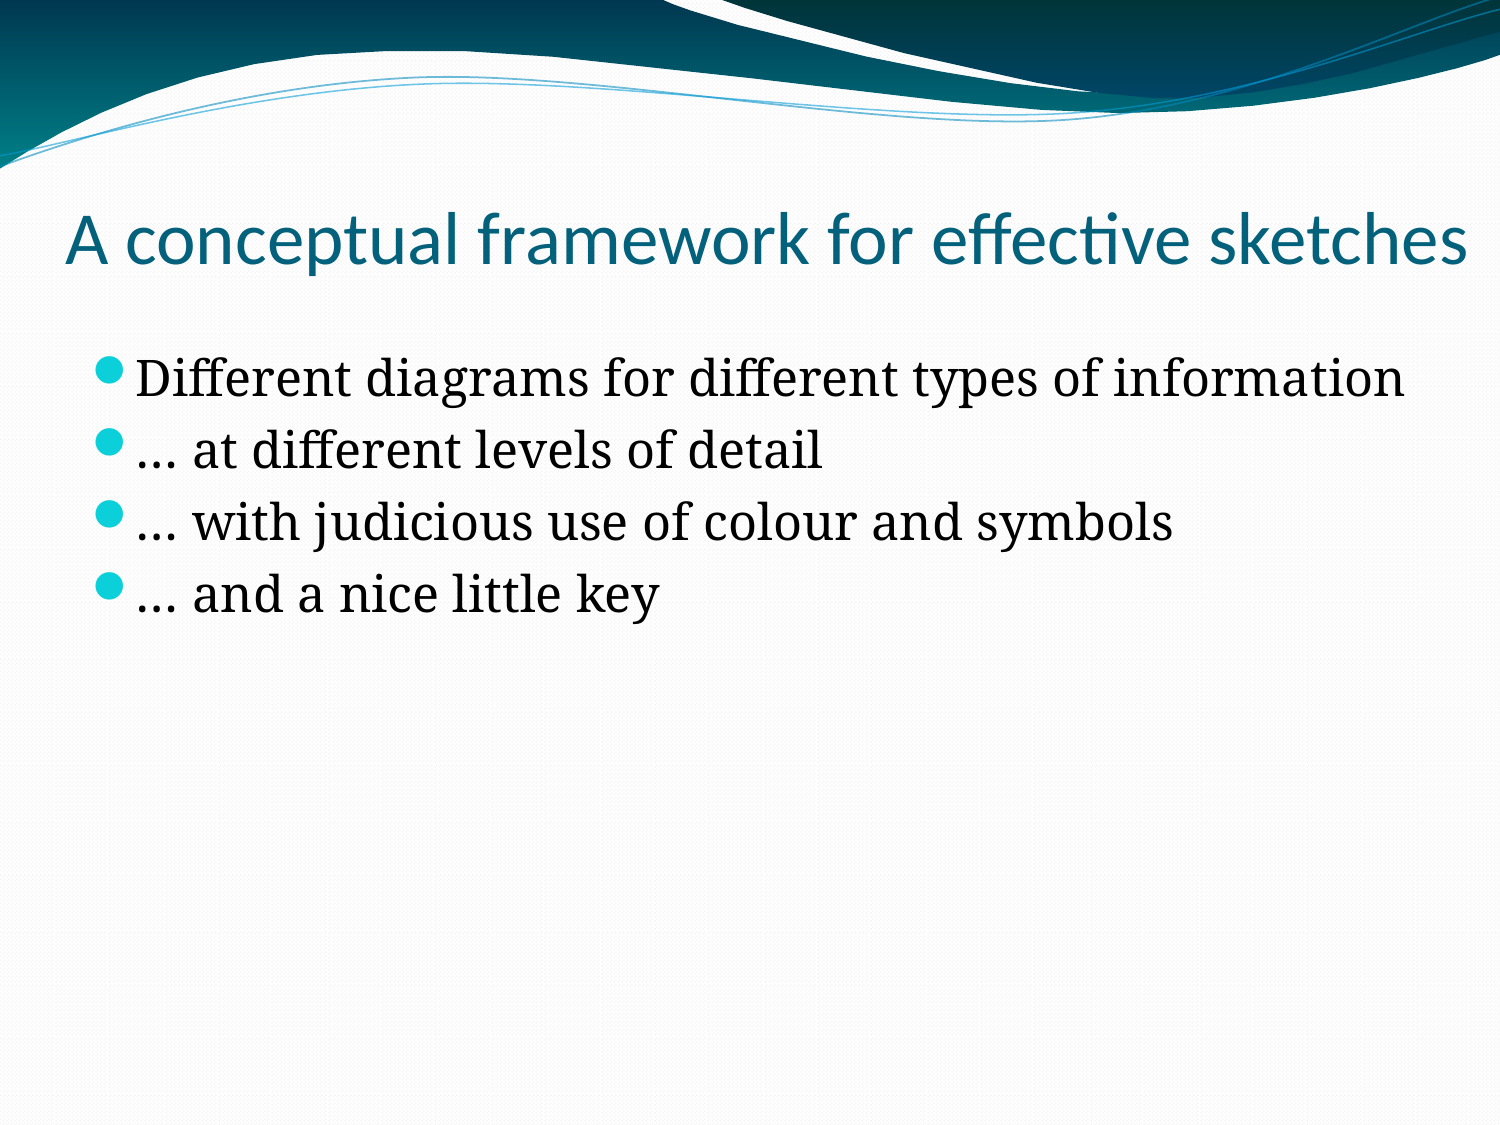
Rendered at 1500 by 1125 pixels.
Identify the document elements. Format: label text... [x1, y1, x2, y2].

list Different diagrams for different types of information … at different levels of detail … with judicious use of colour and symbols … and a nice little key [76, 338, 1427, 669]
title A conceptual framework for effective sketches [64, 137, 1490, 280]
